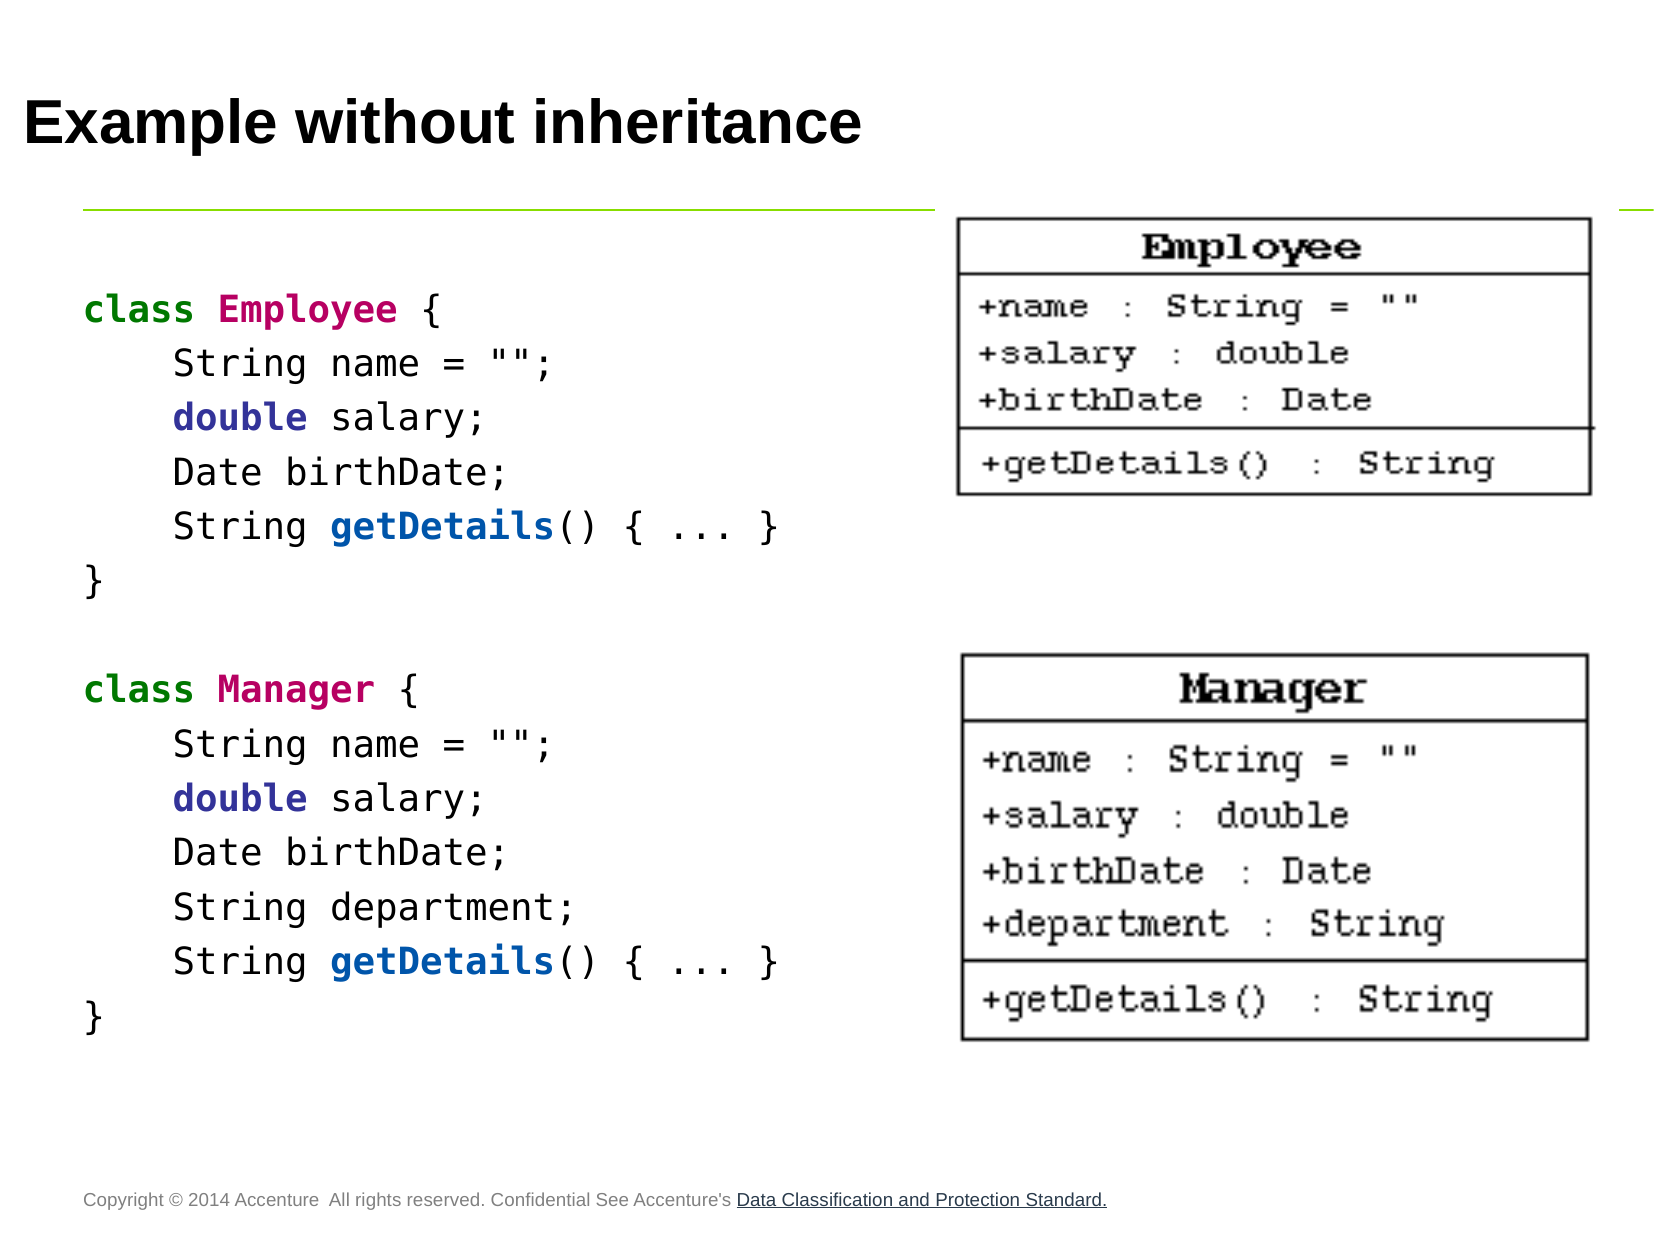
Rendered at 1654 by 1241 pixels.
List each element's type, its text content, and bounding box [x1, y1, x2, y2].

picture [935, 177, 1619, 546]
picture [933, 625, 1619, 1075]
title Example without inheritance [23, 8, 1642, 236]
list class Employee { String name = ""; double salary; Date birthDate; String getDetails() { ... } } class Manager { String name = ""; double salary; Date birthDate; String department; String getDetails() { ... } } [82, 276, 1538, 1150]
